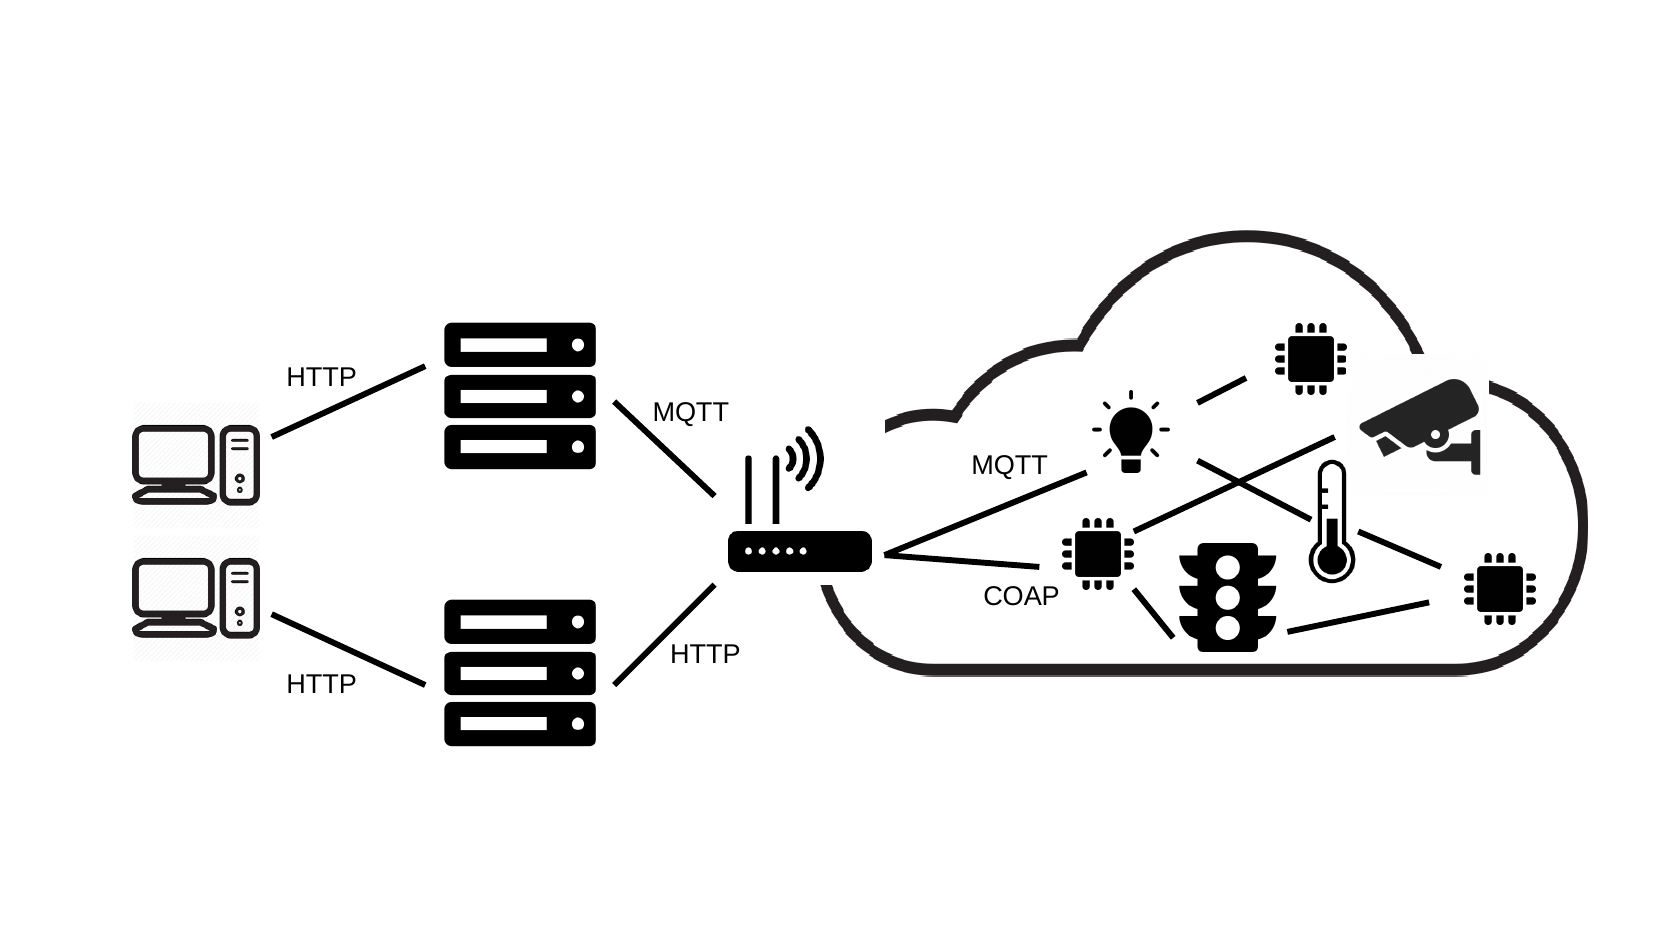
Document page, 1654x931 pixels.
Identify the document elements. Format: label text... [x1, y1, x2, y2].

picture [132, 401, 260, 529]
picture [132, 534, 260, 662]
text_box MQTT [956, 443, 1063, 489]
picture [425, 301, 615, 491]
text_box COAP [968, 573, 1075, 619]
text_box MQTT [637, 389, 744, 436]
text_box HTTP [271, 661, 372, 707]
picture [714, 230, 1588, 677]
text_box HTTP [655, 632, 756, 678]
picture [425, 578, 615, 768]
text_box HTTP [271, 354, 372, 400]
